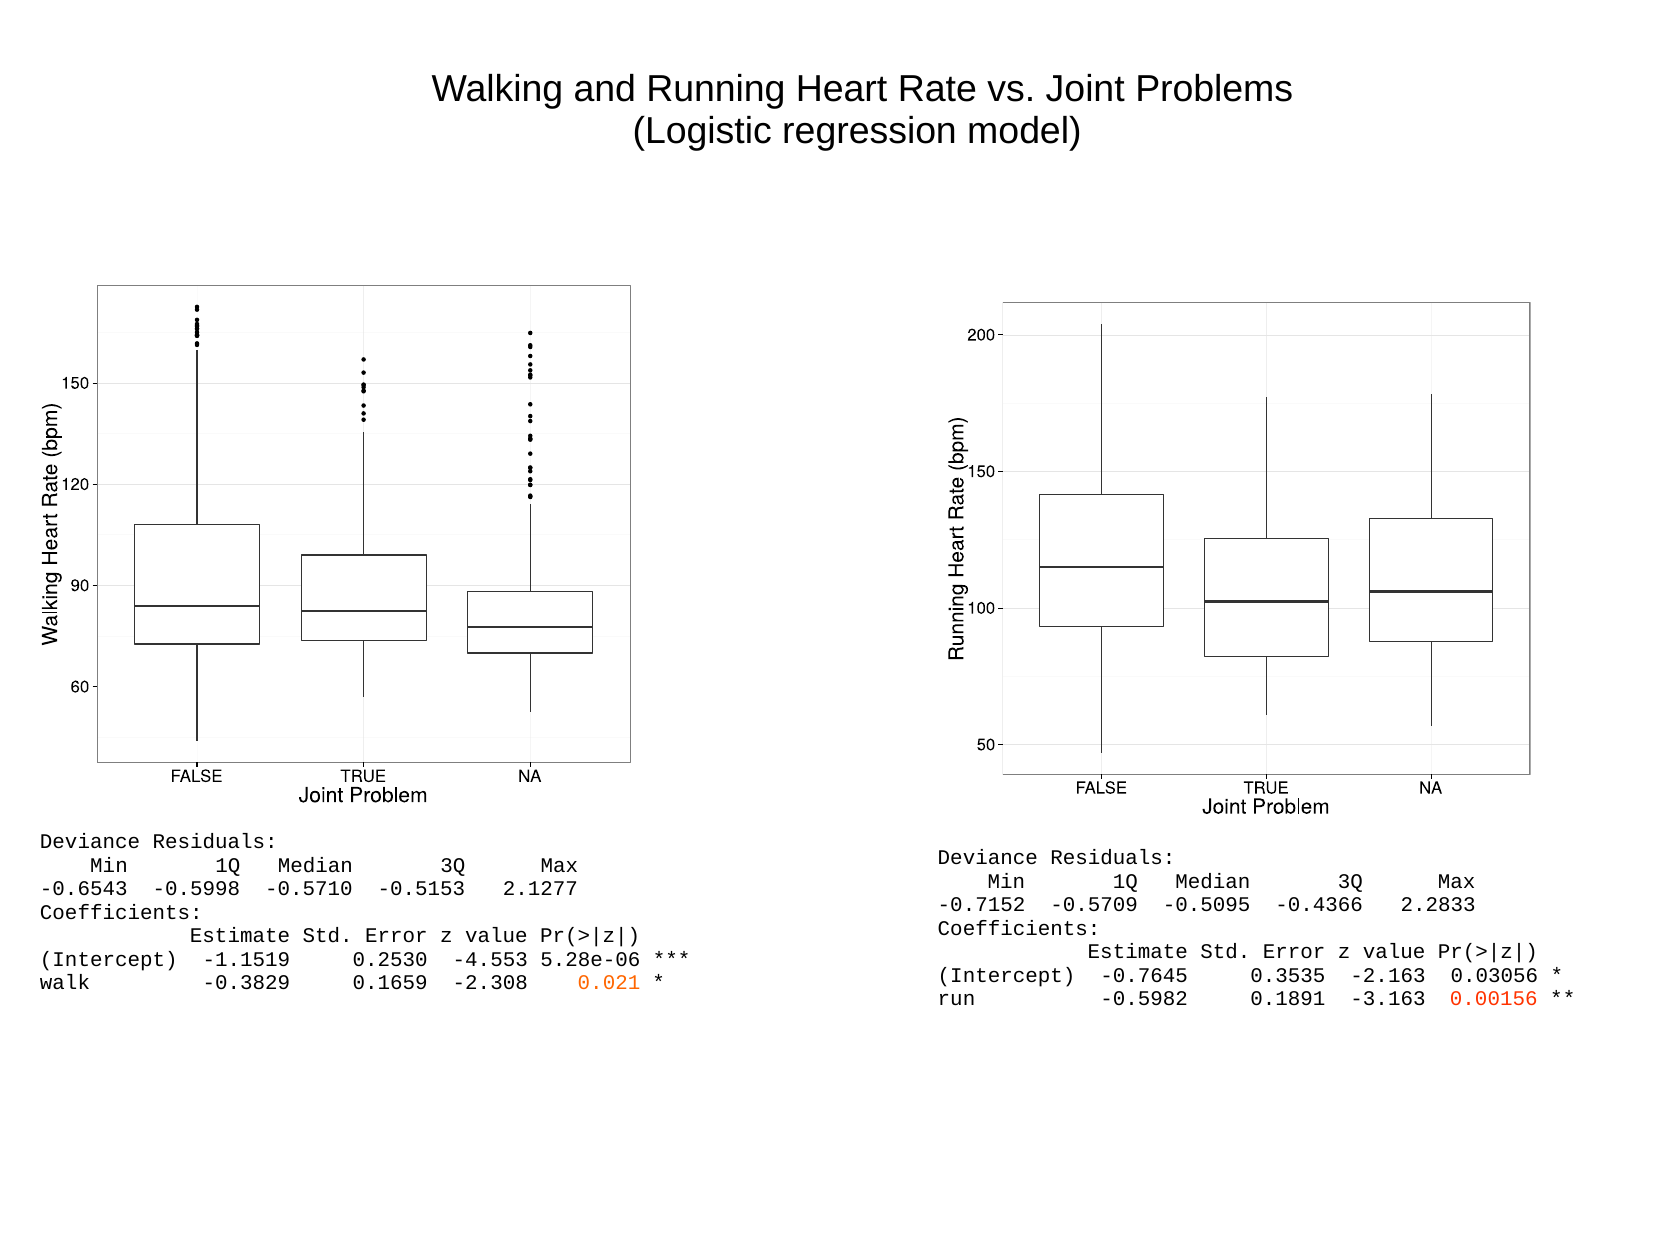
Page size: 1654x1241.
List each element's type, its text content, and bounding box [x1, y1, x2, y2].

picture [936, 287, 1546, 825]
picture [30, 270, 646, 814]
text_box Deviance Residuals: Min 1Q Median 3Q Max -0.7152 -0.5709 -0.5095 -0.4366 2.2833 Coefficients: Estimate Std. Error z value Pr(>|z|) (Intercept) -0.7645 0.3535 -2.163 0.03056 * run -0.5982 0.1891 -3.163 0.00156 ** [922, 840, 1591, 1022]
text_box Walking and Running Heart Rate vs. Joint Problems (Logistic regression model) [345, 60, 1381, 159]
text_box Deviance Residuals: Min 1Q Median 3Q Max -0.6543 -0.5998 -0.5710 -0.5153 2.1277 Coefficients: Estimate Std. Error z value Pr(>|z|) (Intercept) -1.1519 0.2530 -4.553 5.28e-06 *** walk -0.3829 0.1659 -2.308 0.021 * [25, 823, 706, 1006]
